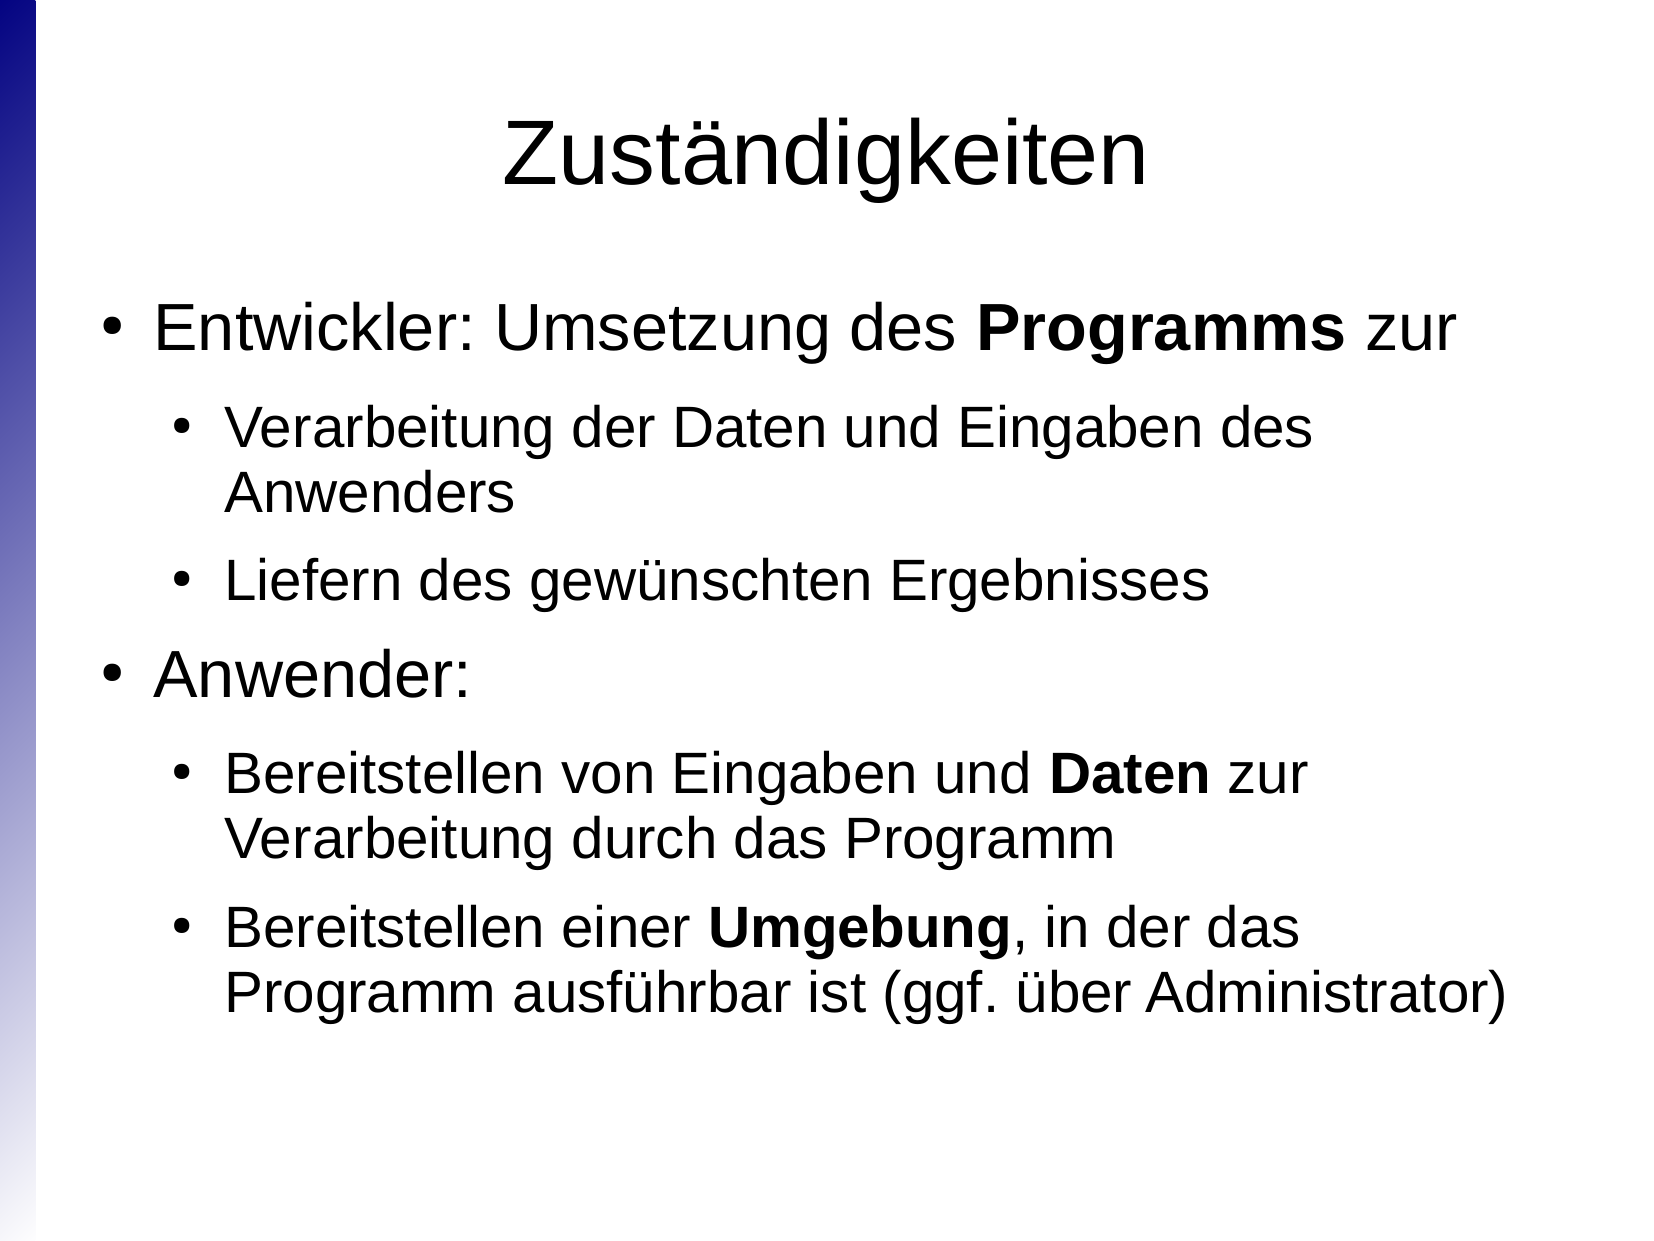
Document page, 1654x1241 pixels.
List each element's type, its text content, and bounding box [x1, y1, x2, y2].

title Zuständigkeiten [82, 49, 1571, 257]
list Entwickler: Umsetzung des Programms zur Verarbeitung der Daten und Eingaben des Anwenders Liefern des gewünschten Ergebnisses Anwender: Bereitstellen von Eingaben und Daten zur Verarbeitung durch das Programm Bereitstellen einer Umgebung, in der das Programm ausführbar ist (ggf. über Administrator) [82, 290, 1571, 1109]
